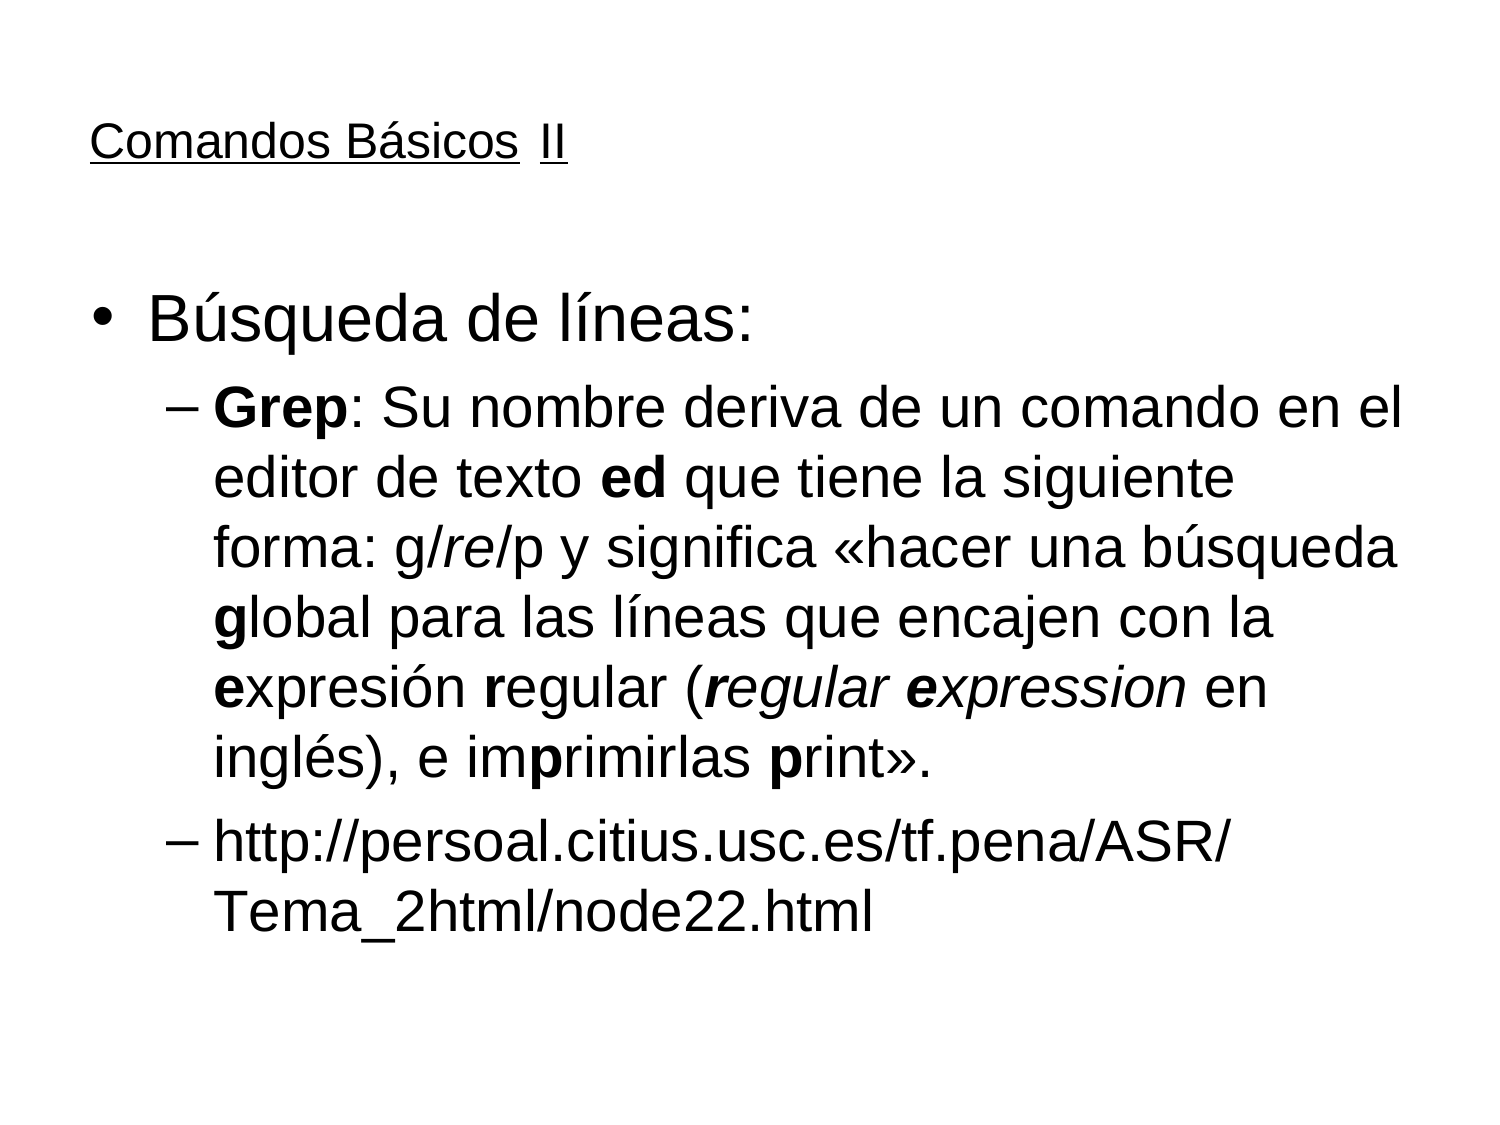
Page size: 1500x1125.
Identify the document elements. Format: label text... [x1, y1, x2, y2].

list Búsqueda de líneas: Grep: Su nombre deriva de un comando en el editor de texto ed que tiene la siguiente forma: g/re/p y significa «hacer una búsqueda global para las líneas que encajen con la expresión regular (regular expression en inglés), e imprimirlas print». http://persoal.citius.usc.es/tf.pena/ASR/Tema_2html/node22.html [76, 267, 1427, 1010]
title Comandos Básicos II [75, 45, 1426, 233]
